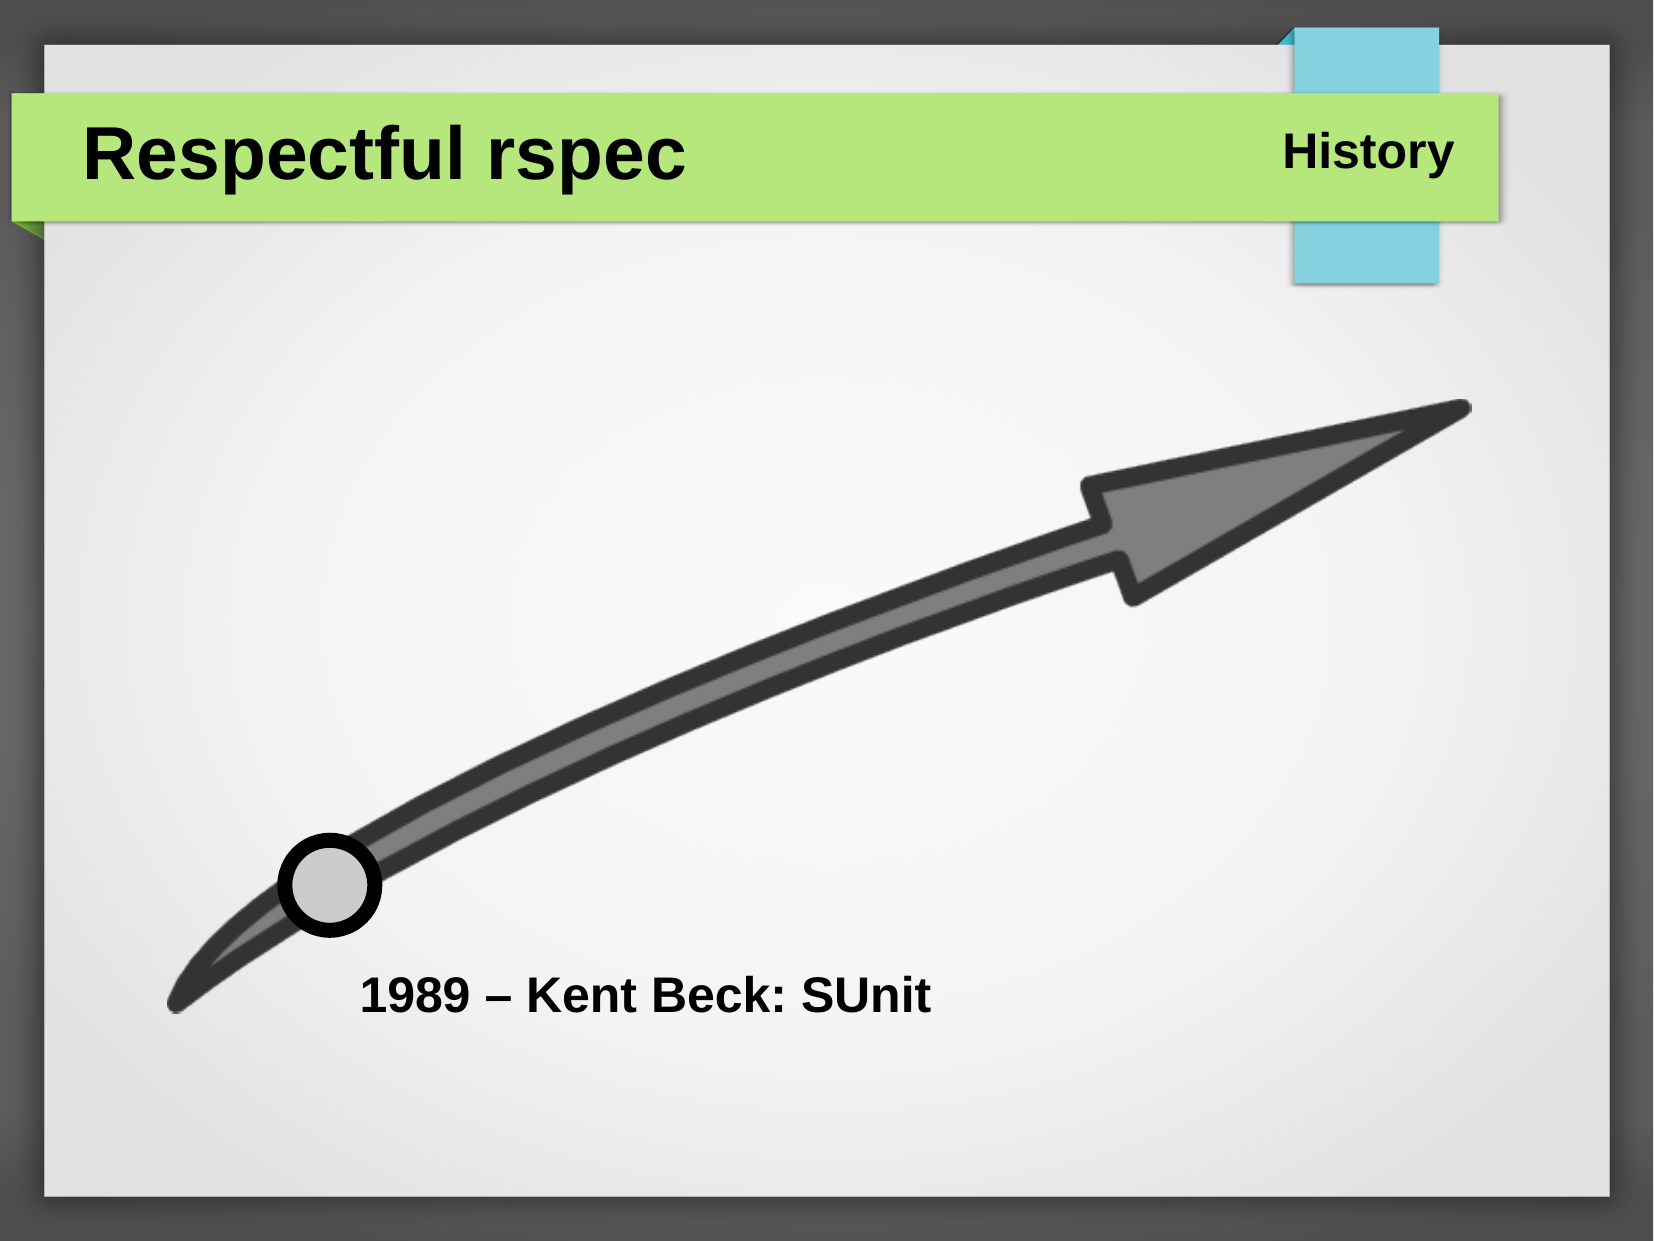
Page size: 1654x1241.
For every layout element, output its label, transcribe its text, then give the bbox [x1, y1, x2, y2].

title History [869, 91, 1455, 211]
text_box [284, 840, 375, 931]
title Respectful rspec [82, 94, 705, 213]
picture [0, 0, 1654, 1241]
text_box 1989 – Kent Beck: SUnit [344, 960, 1005, 1031]
